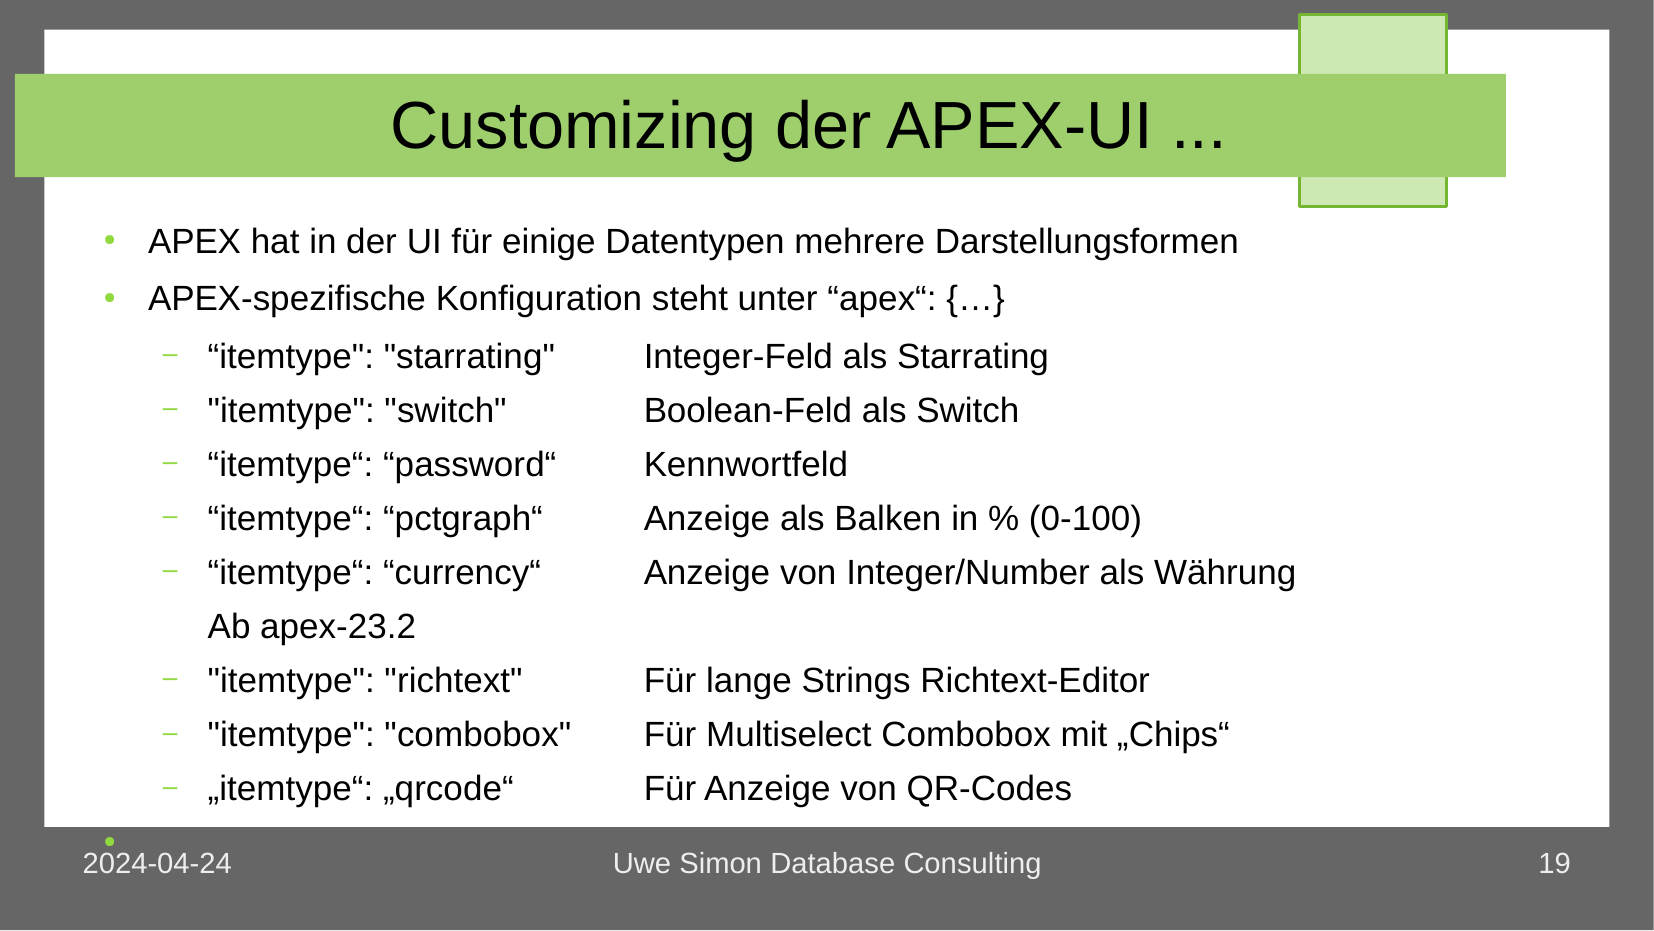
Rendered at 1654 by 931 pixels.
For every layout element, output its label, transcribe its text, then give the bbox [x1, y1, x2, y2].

title Customizing der APEX-UI ... [88, 73, 1506, 178]
list APEX hat in der UI für einige Datentypen mehrere Darstellungsformen APEX-spezifische Konfiguration steht unter “apex“: {…} “itemtype": "starrating" Integer-Feld als Starrating "itemtype": "switch" Boolean-Feld als Switch “itemtype“: “password“ Kennwortfeld “itemtype“: “pctgraph“ Anzeige als Balken in % (0-100) “itemtype“: “currency“ Anzeige von Integer/Number als Währung Ab apex-23.2 "itemtype": "richtext" Für lange Strings Richtext-Editor "itemtype": "combobox" Für Multiselect Combobox mit „Chips“ „itemtype“: „qrcode“ Für Anzeige von QR-Codes [88, 221, 1565, 813]
